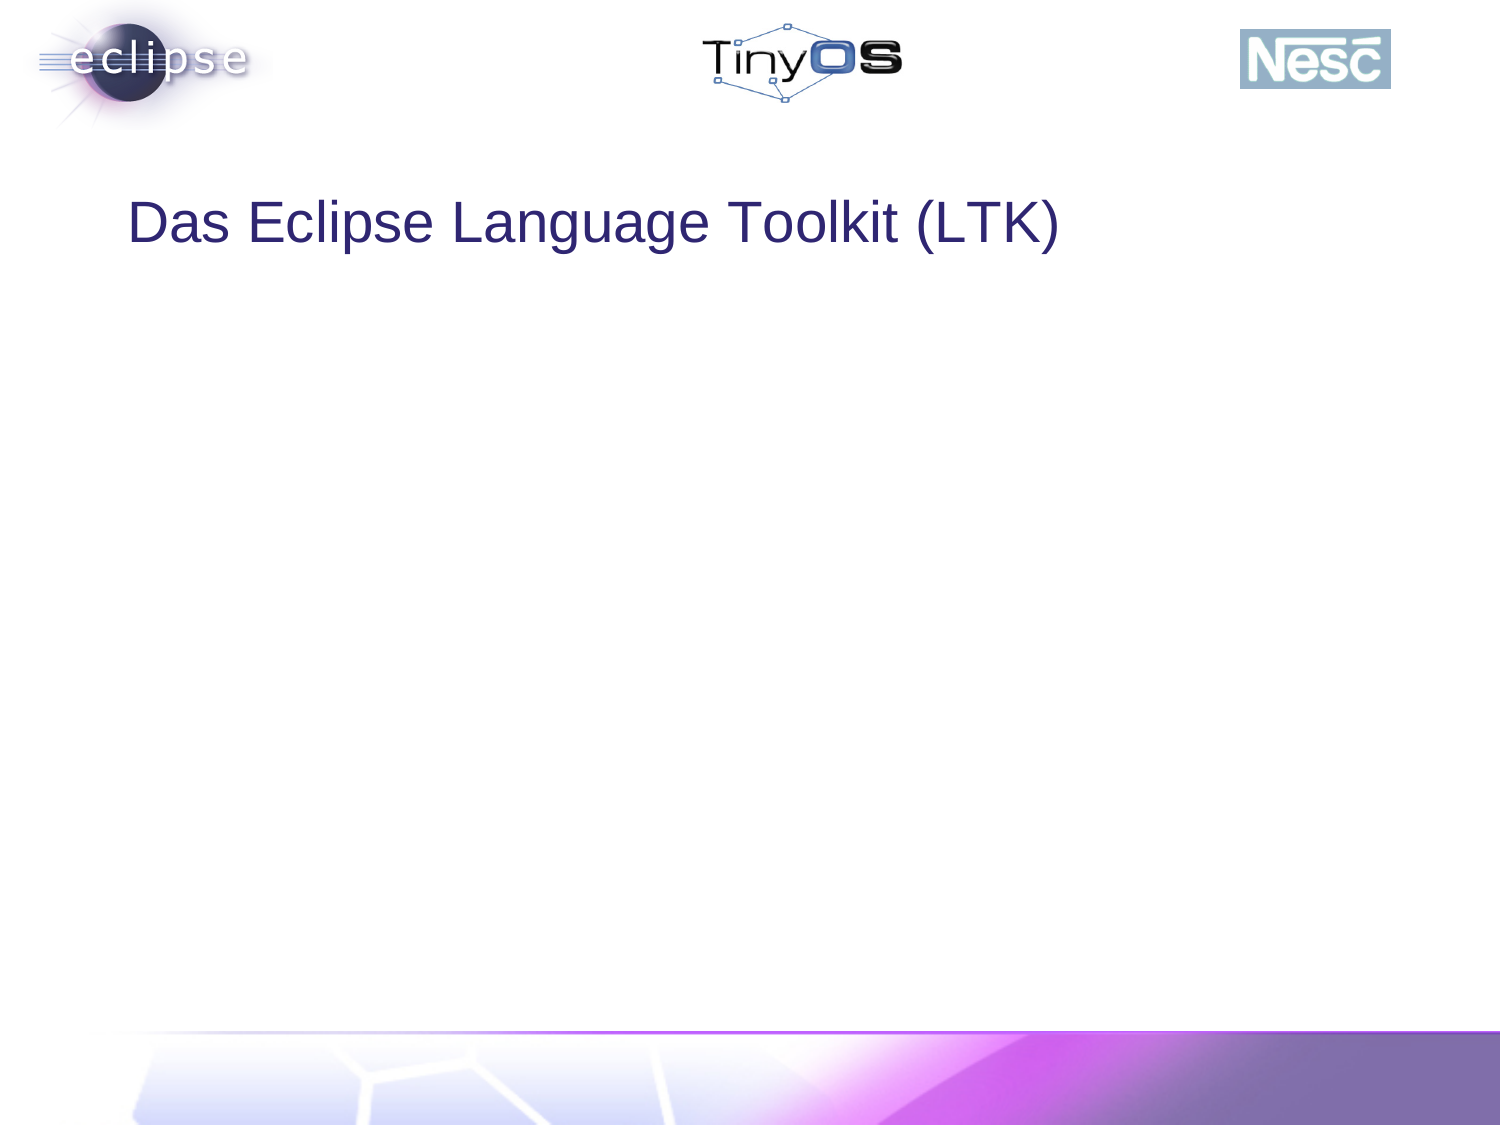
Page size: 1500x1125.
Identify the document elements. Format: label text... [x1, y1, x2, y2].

title Das Eclipse Language Toolkit (LTK) [112, 140, 1388, 297]
picture [0, 1031, 1500, 1125]
picture [23, 0, 273, 130]
picture [696, 23, 904, 103]
picture [1240, 29, 1391, 89]
